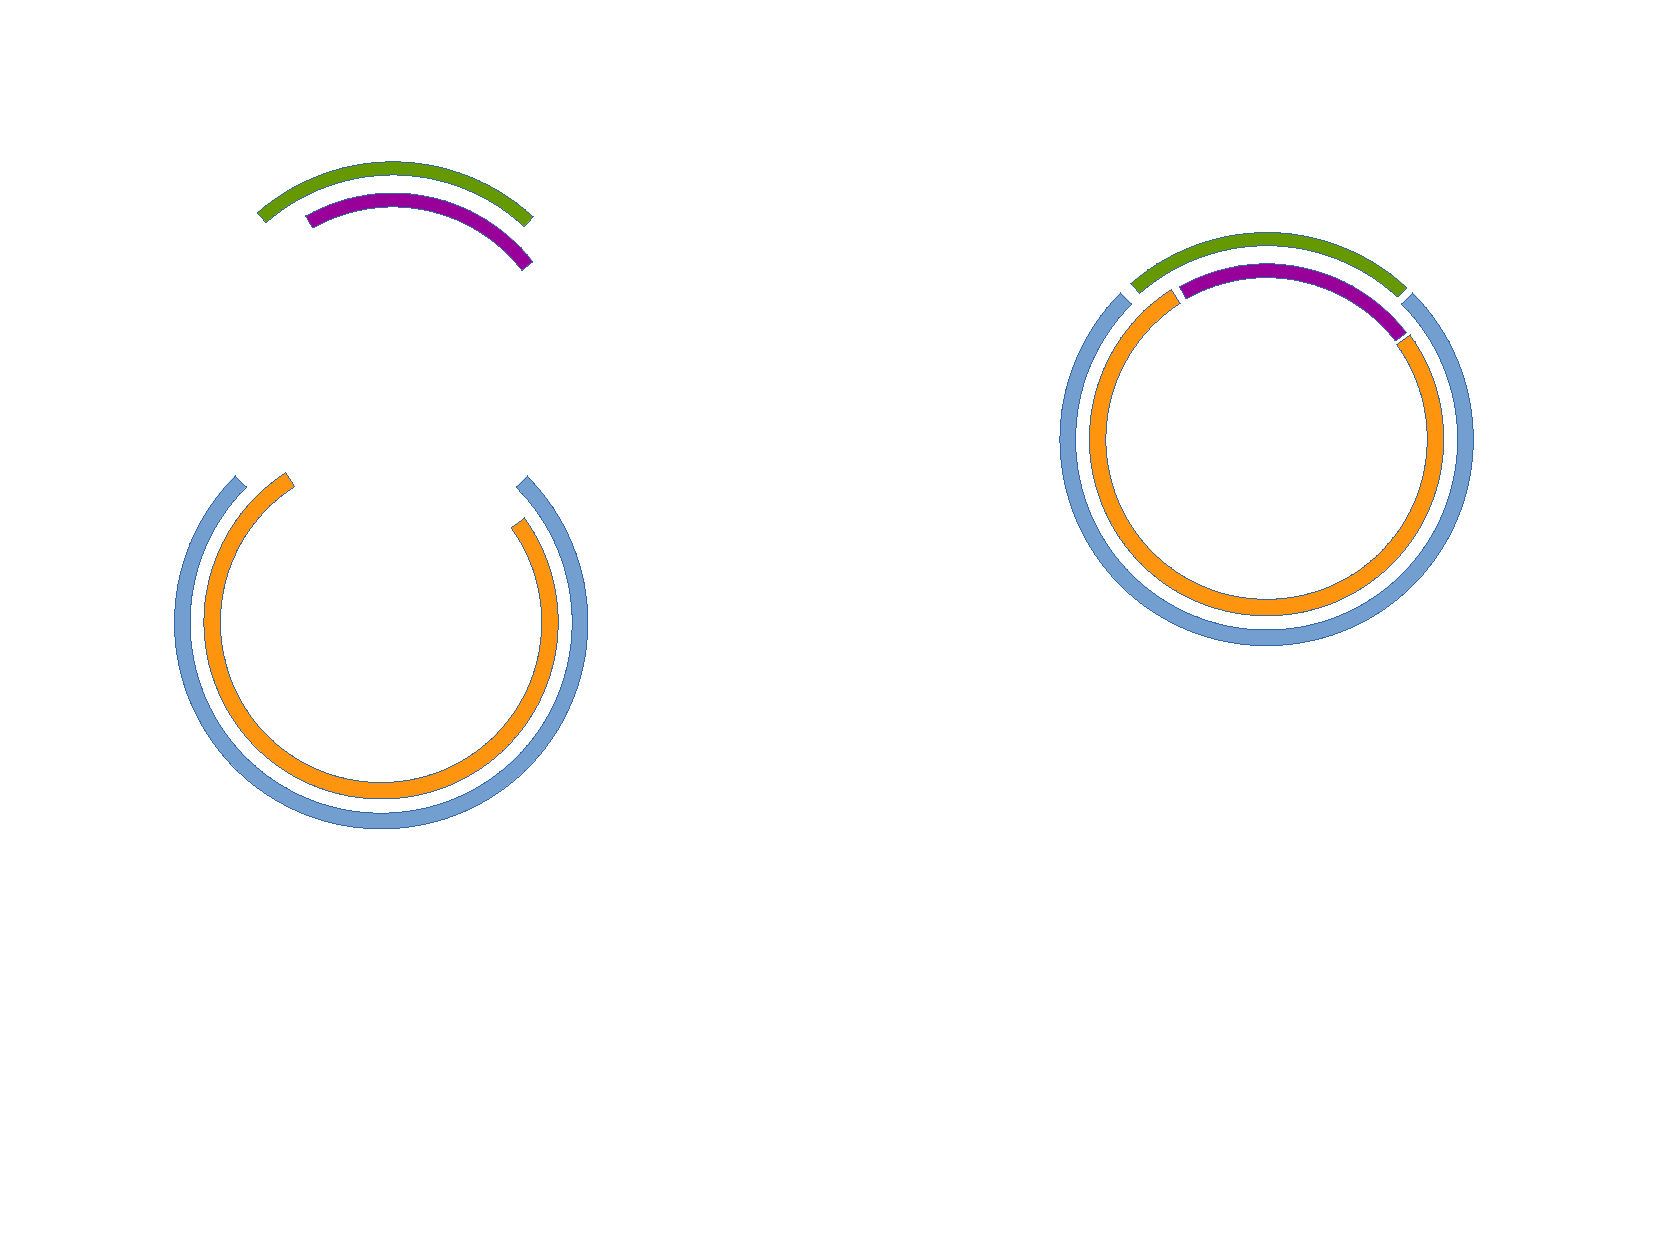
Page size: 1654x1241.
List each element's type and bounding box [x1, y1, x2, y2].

text_box [1059, 292, 1474, 646]
text_box [203, 472, 559, 799]
text_box [257, 161, 534, 227]
text_box [1089, 289, 1444, 616]
text_box [305, 193, 533, 271]
text_box [174, 475, 588, 829]
text_box [1179, 263, 1407, 341]
text_box [1130, 232, 1407, 297]
